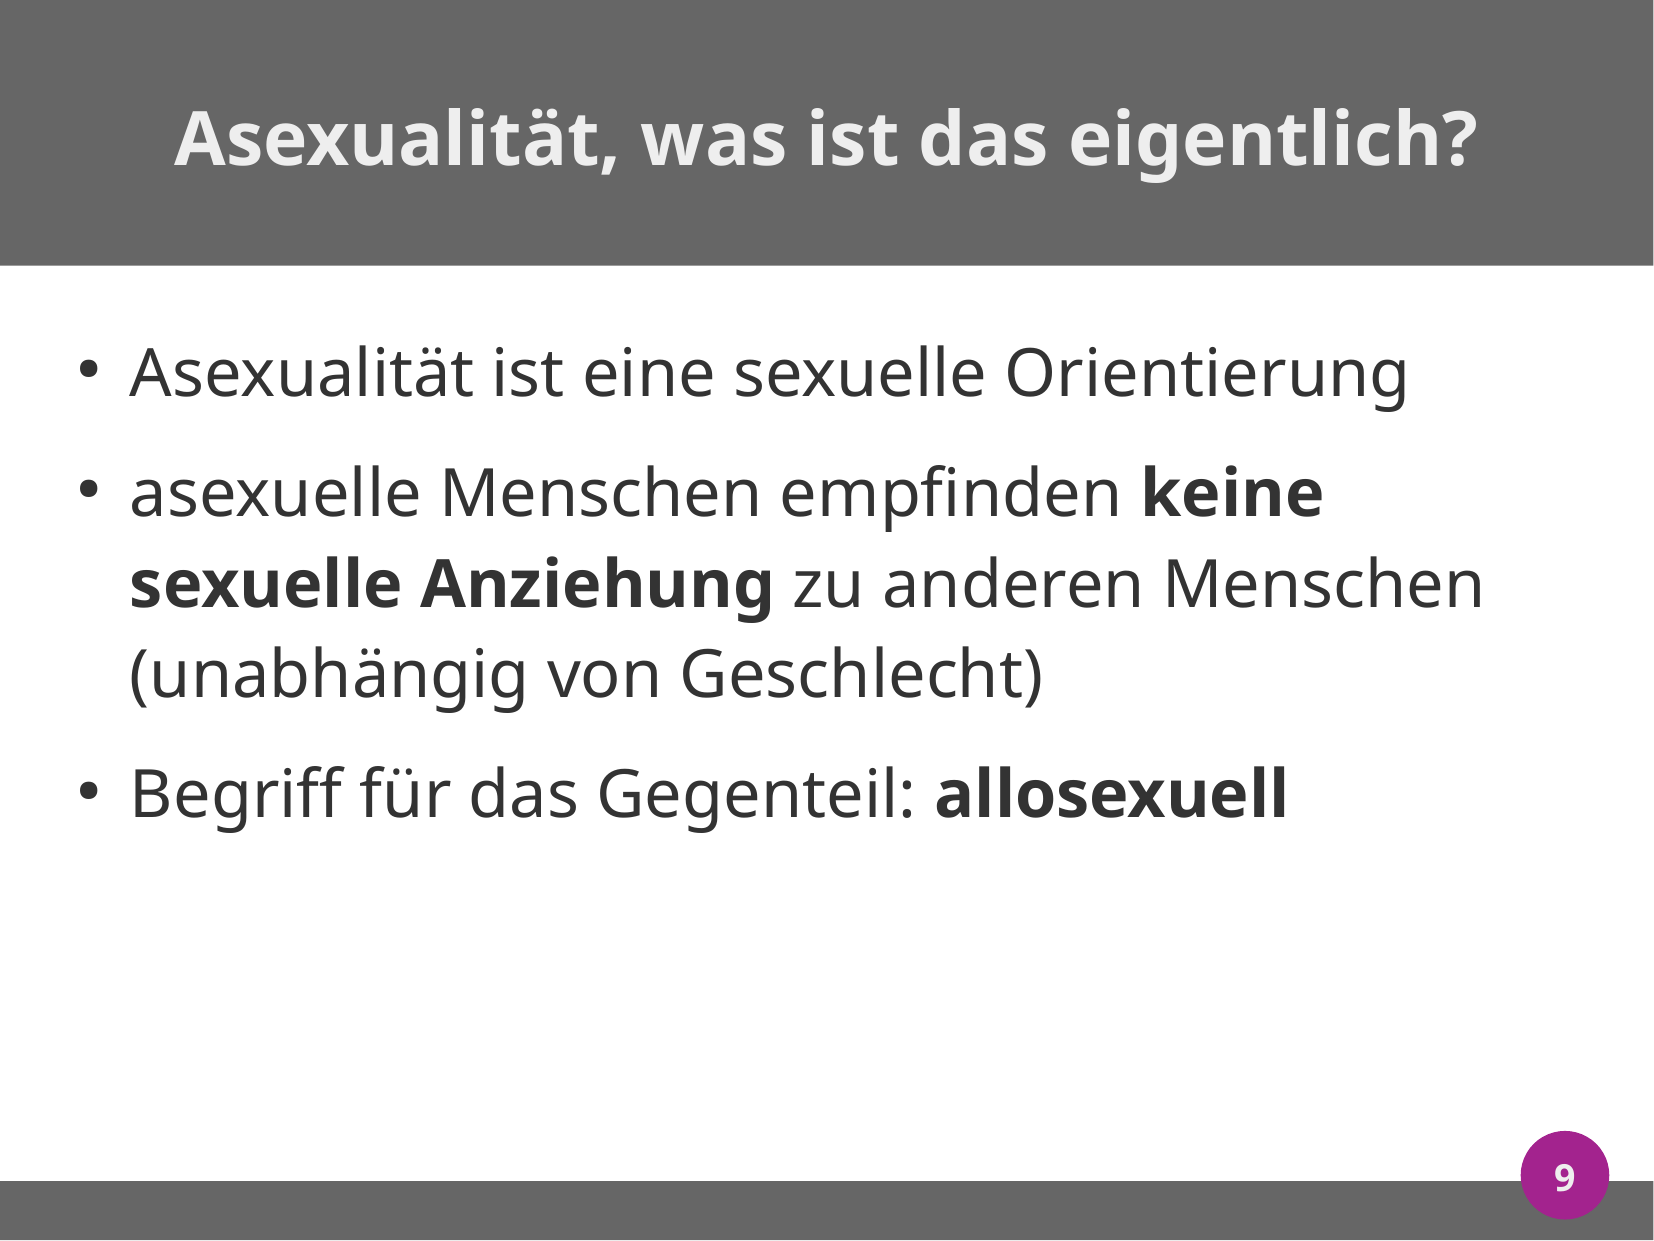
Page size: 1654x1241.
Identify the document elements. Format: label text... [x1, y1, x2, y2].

list Asexualität ist eine sexuelle Orientierung asexuelle Menschen empfinden keine sexuelle Anziehung zu anderen Menschen (unabhängig von Geschlecht) Begriff für das Gegenteil: allosexuell [59, 324, 1595, 1152]
title Asexualität, was ist das eigentlich? [59, 11, 1595, 260]
